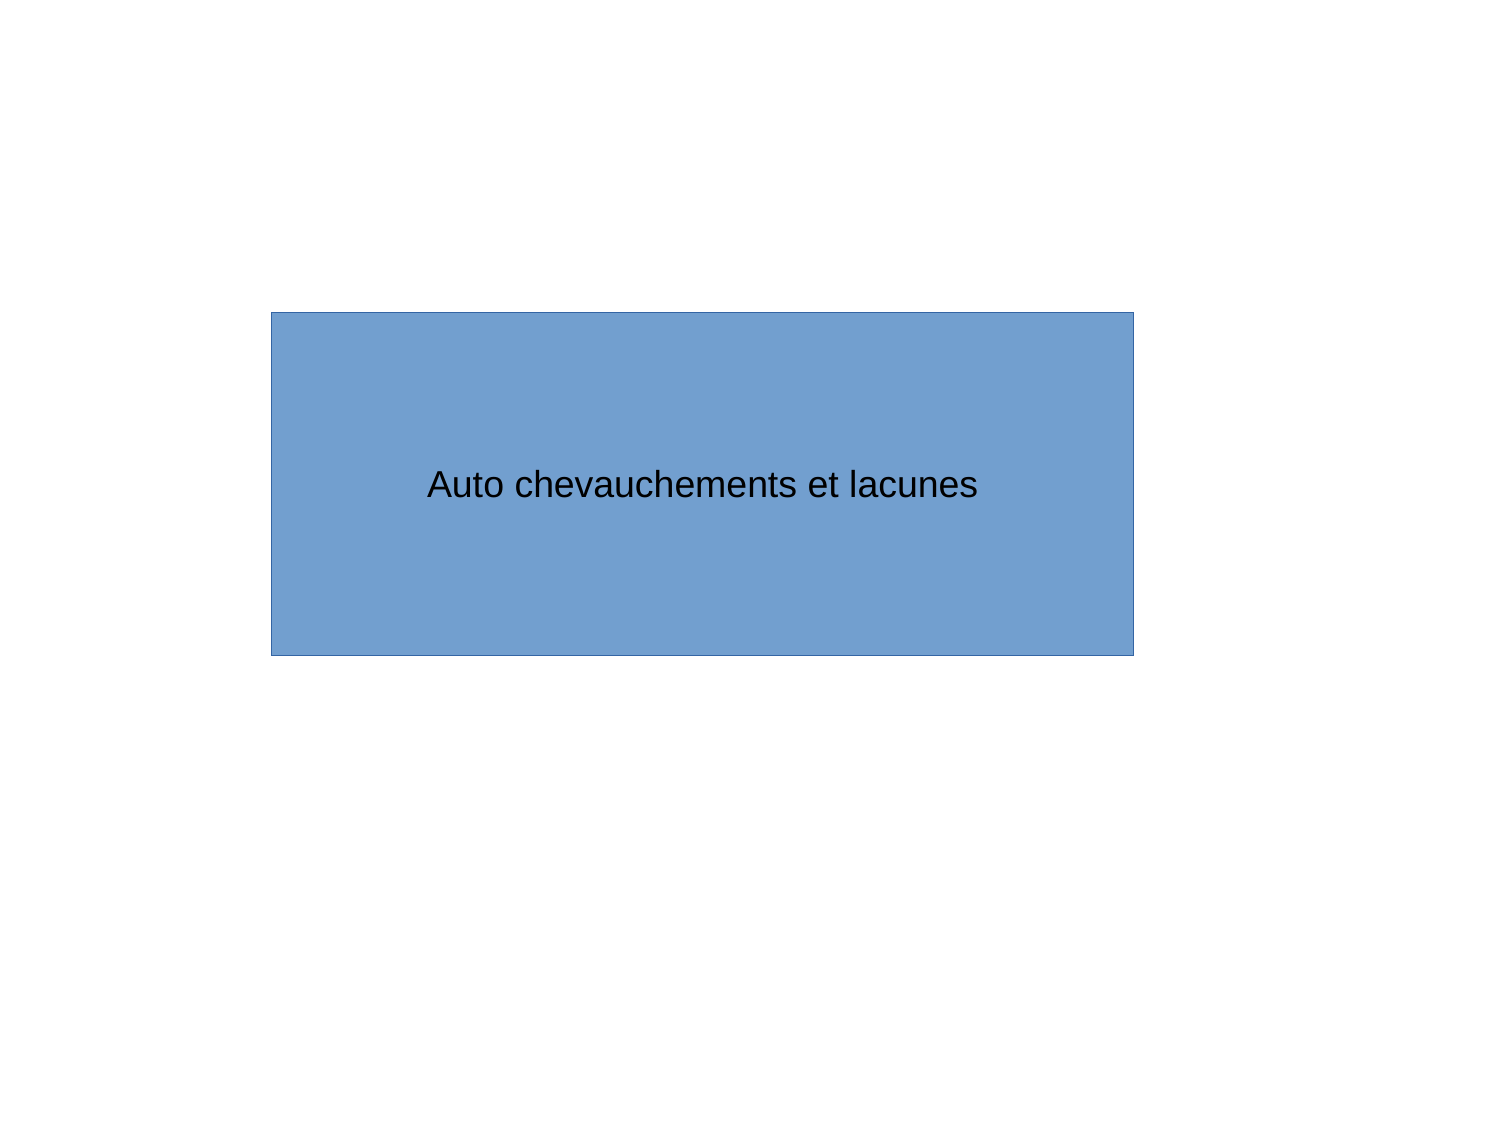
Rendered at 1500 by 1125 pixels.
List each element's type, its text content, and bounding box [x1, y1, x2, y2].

text_box Auto chevauchements et lacunes [271, 312, 1134, 656]
